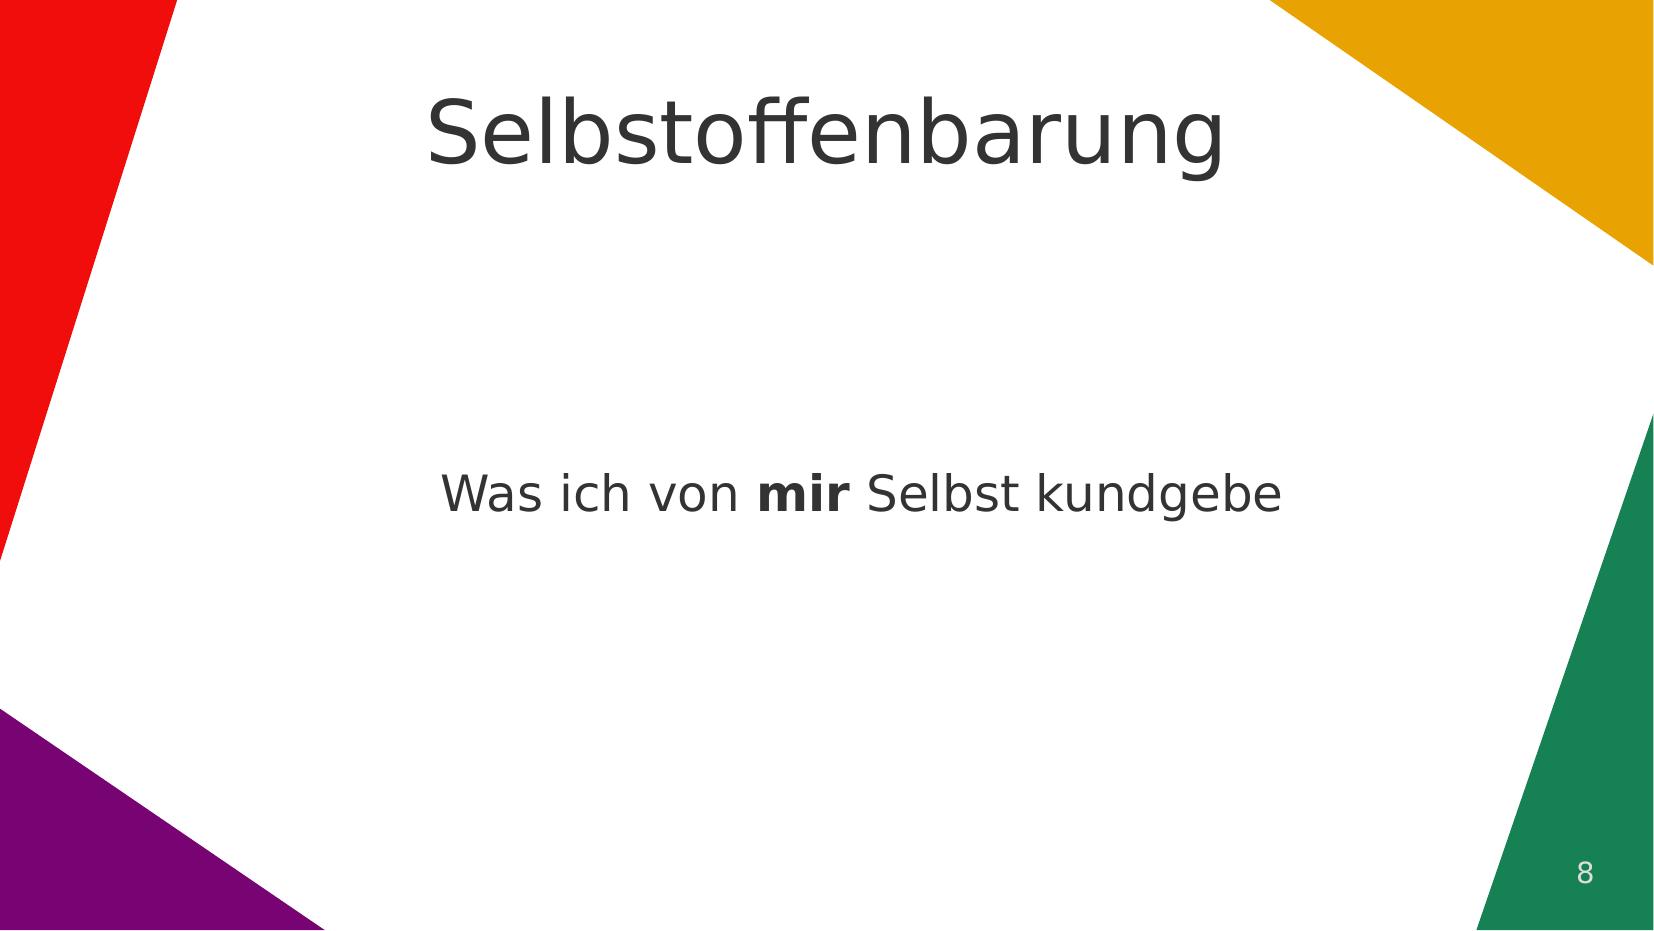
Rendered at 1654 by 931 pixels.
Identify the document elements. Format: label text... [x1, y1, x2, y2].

title Selbstoffenbarung [118, 59, 1536, 207]
list Was ich von mir Selbst kundgebe [118, 236, 1536, 827]
